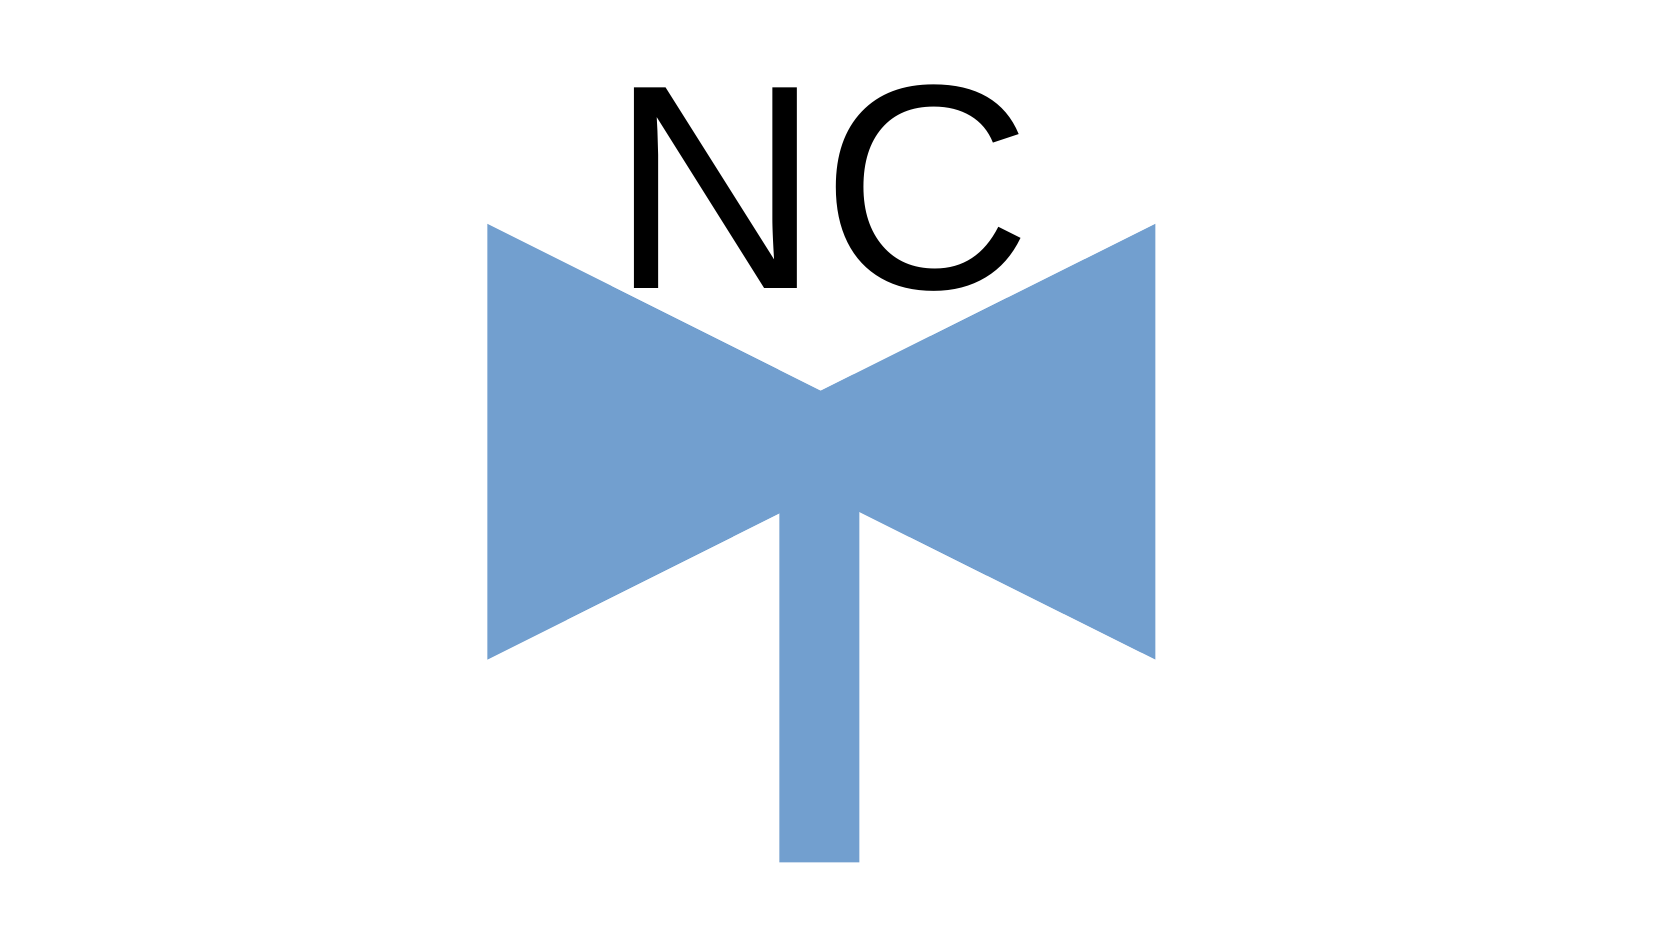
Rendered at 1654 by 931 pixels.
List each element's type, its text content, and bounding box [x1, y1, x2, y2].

text_box NC [487, 37, 1156, 338]
text_box [487, 338, 1156, 863]
